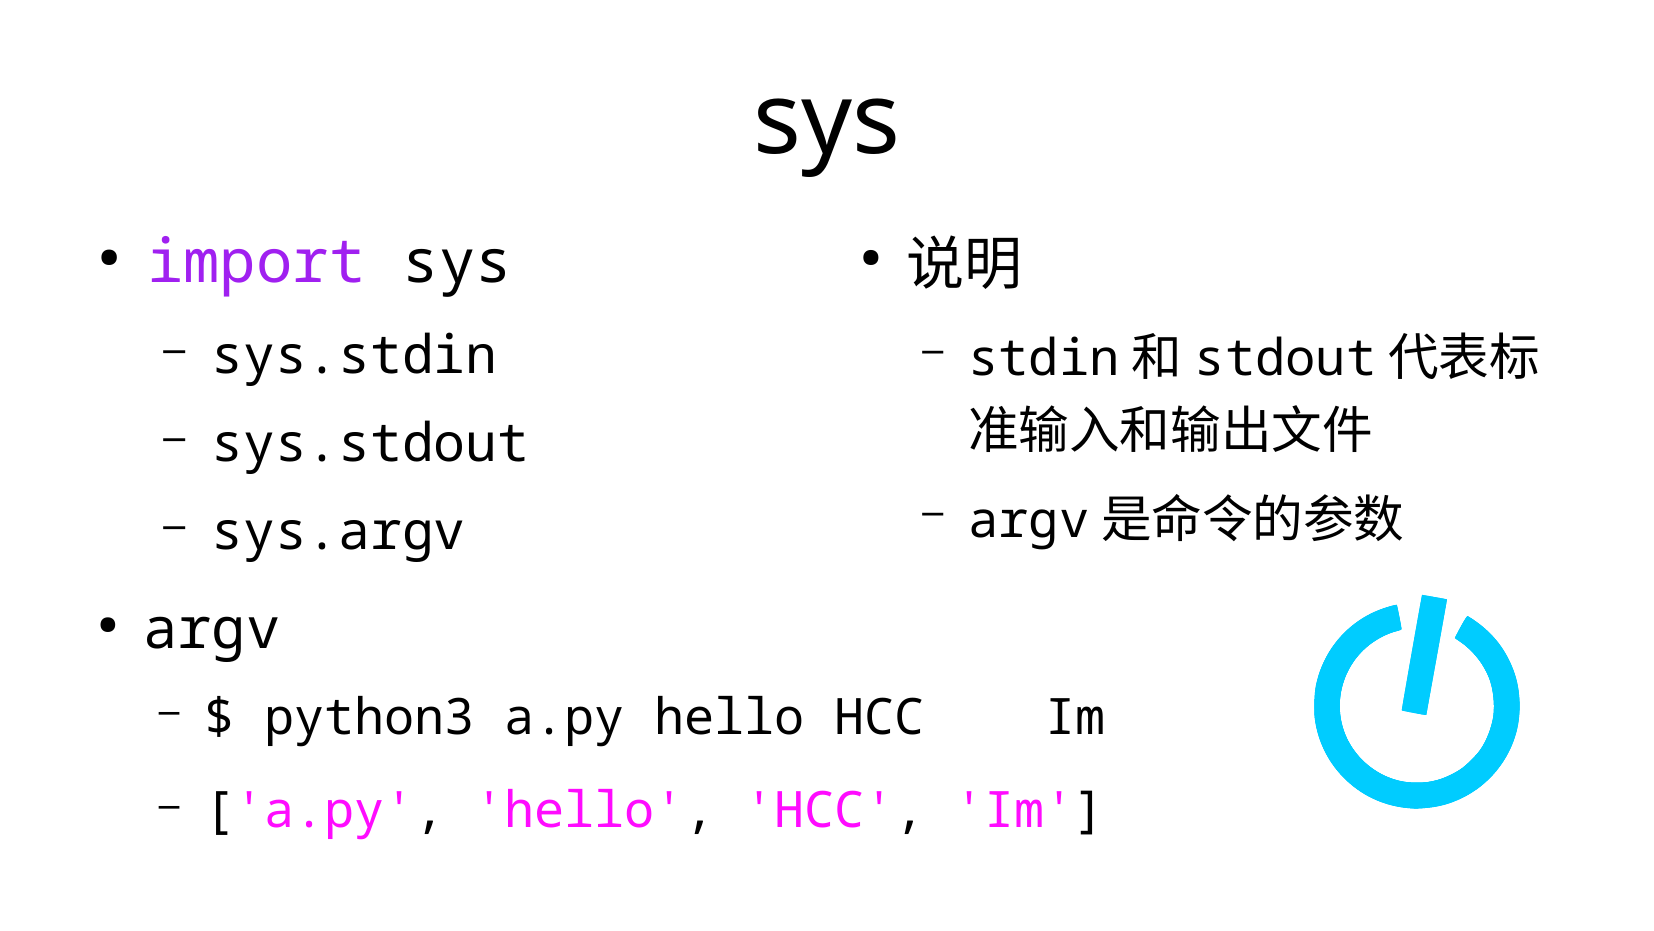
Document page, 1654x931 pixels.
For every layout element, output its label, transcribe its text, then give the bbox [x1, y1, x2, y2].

list import sys sys.stdin sys.stdout sys.argv [82, 217, 809, 567]
list 说明 stdin和stdout代表标准输入和输出文件 argv是命令的参数 [845, 217, 1572, 556]
title sys [82, 37, 1571, 193]
list argv $ python3 a.py hello HCC Im ['a.py', 'hello', 'HCC', 'Im'] [82, 587, 1571, 845]
